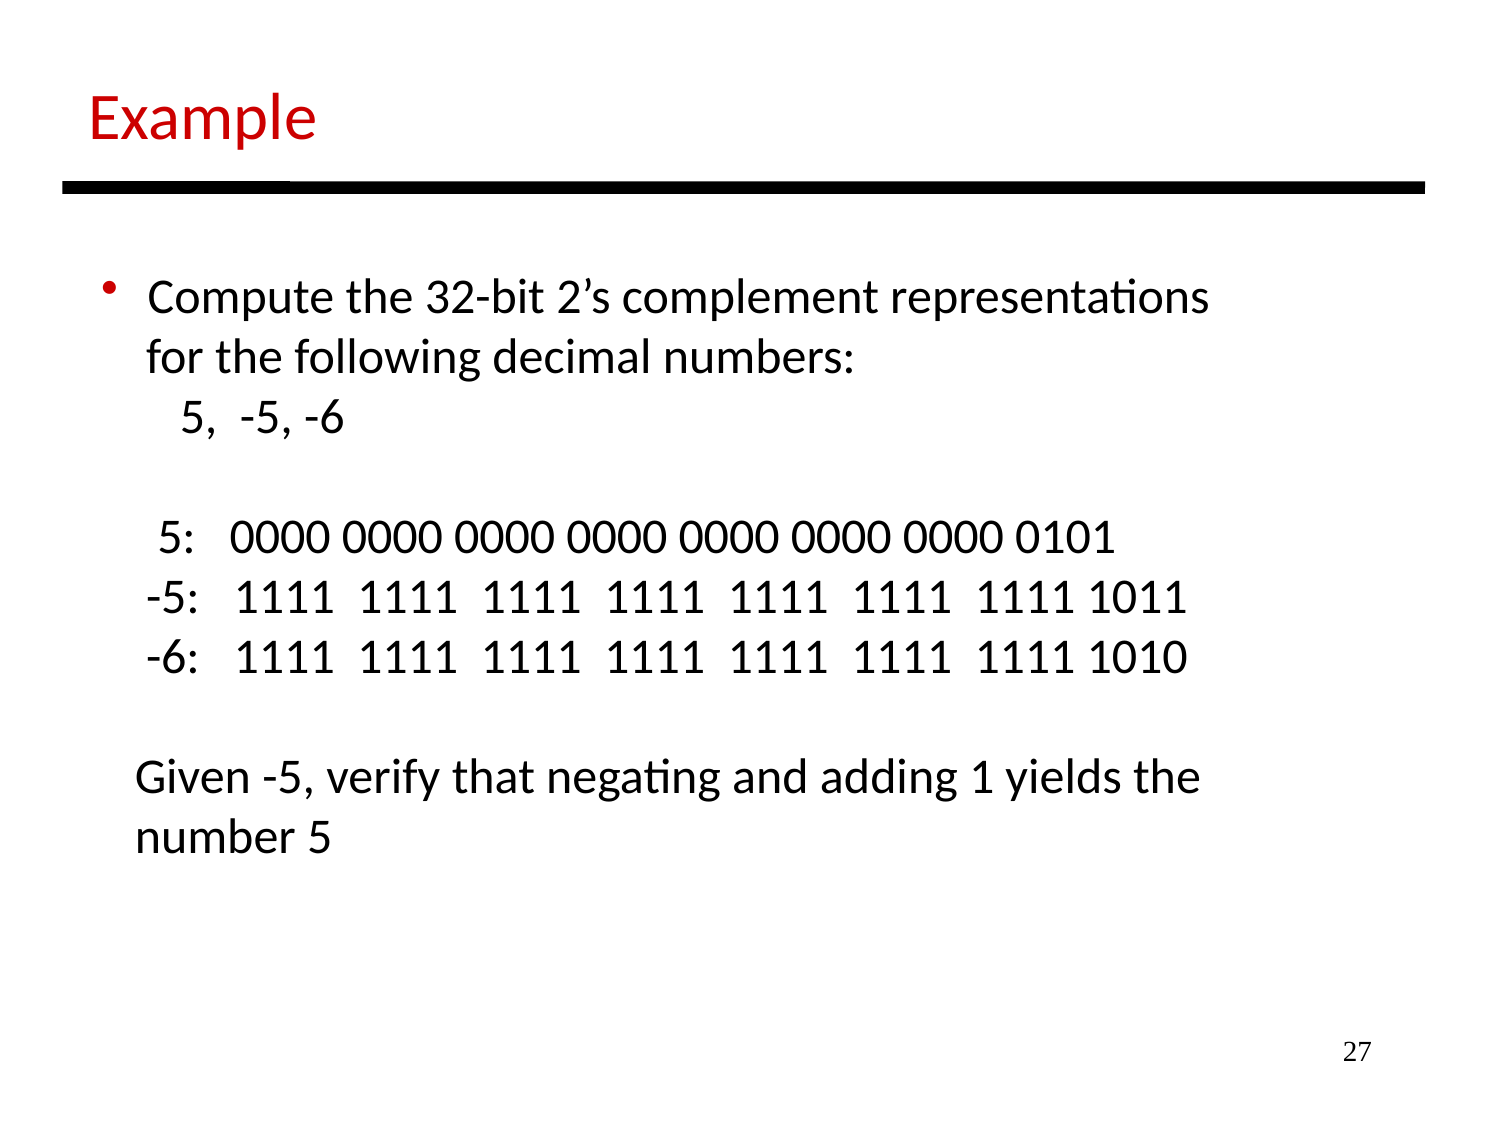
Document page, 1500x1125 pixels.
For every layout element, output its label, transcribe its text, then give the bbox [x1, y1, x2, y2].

text_box Compute the 32-bit 2’s complement representations for the following decimal numbers: 5, -5, -6 5: 0000 0000 0000 0000 0000 0000 0000 0101 -5: 1111 1111 1111 1111 1111 1111 1111 1011 -6: 1111 1111 1111 1111 1111 1111 1111 1010 Given -5, verify that negating and adding 1 yields the number 5 [86, 256, 1225, 872]
slide_number <number> [1074, 1025, 1388, 1100]
text_box Example [73, 65, 333, 160]
